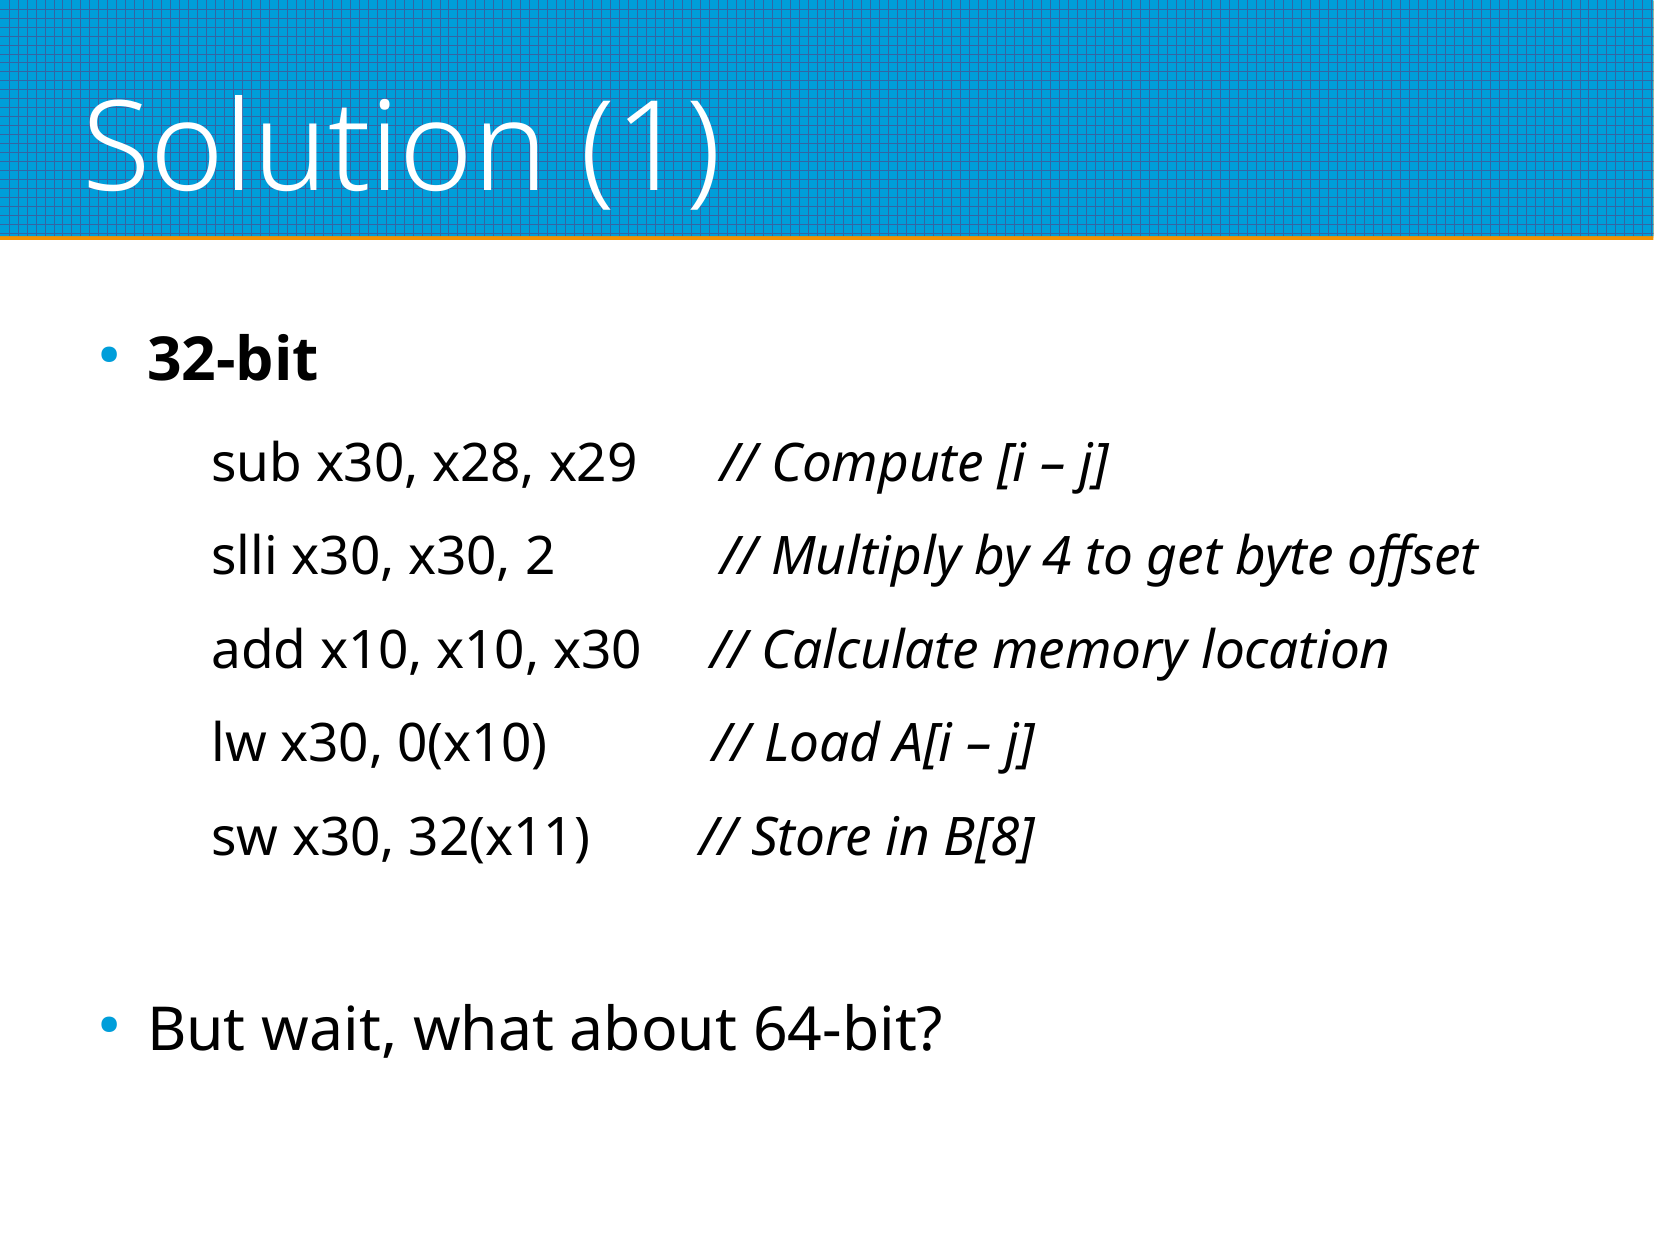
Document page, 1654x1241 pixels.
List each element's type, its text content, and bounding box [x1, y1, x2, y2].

list 32-bit sub x30, x28, x29 // Compute [i – j] slli x30, x30, 2 // Multiply by 4 to get byte offset add x10, x10, x30 // Calculate memory location lw x30, 0(x10) // Load A[i – j] sw x30, 32(x11) // Store in B[8] But wait, what about 64-bit? [82, 314, 1563, 1081]
title Solution (1) [82, 19, 1571, 227]
